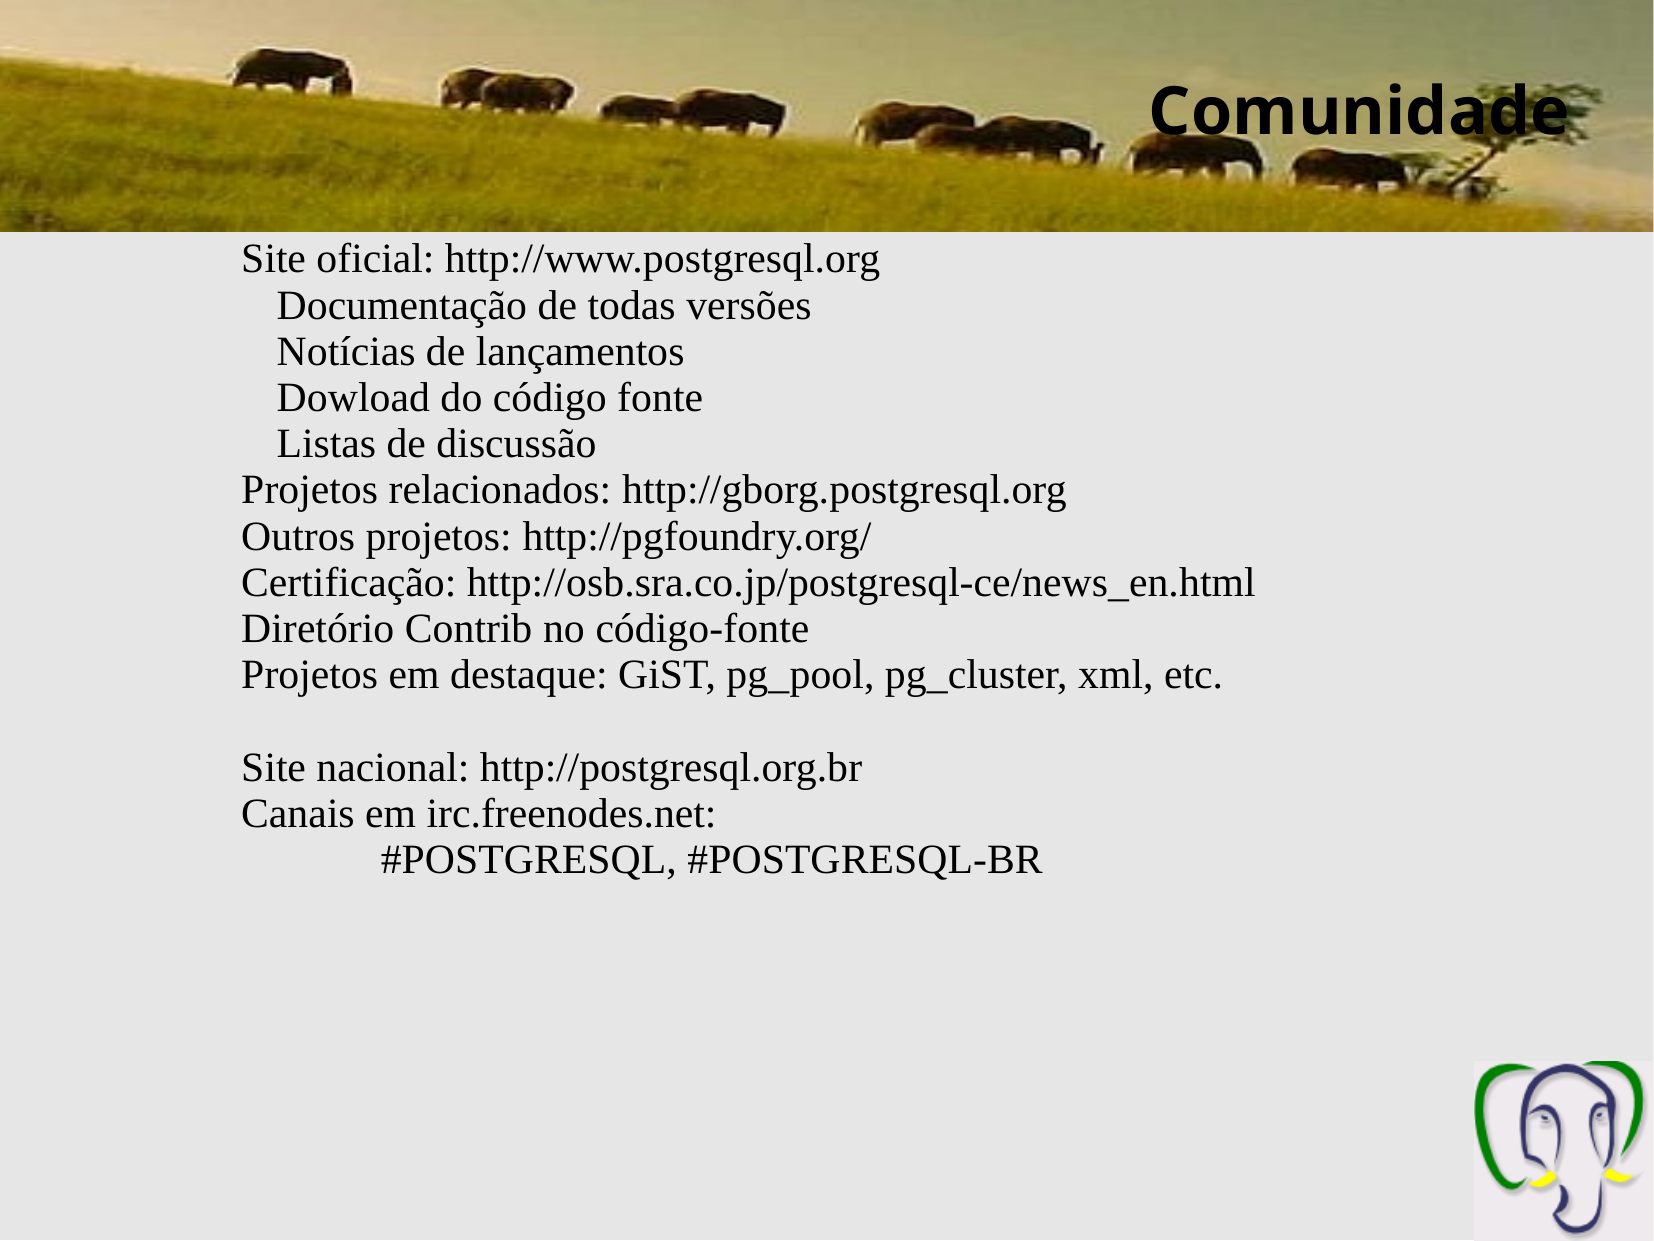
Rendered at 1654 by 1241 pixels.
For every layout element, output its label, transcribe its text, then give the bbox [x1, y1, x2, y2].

picture [1474, 1061, 1654, 1241]
text_box Comunidade [523, 55, 1585, 168]
text_box Site oficial: http://www.postgresql.org Documentação de todas versões Notícias de lançamentos Dowload do código fonte Listas de discussão Projetos relacionados: http://gborg.postgresql.org Outros projetos: http://pgfoundry.org/ Certificação: http://osb.sra.co.jp/postgresql-ce/news_en.html Diretório Contrib no código-fonte Projetos em destaque: GiST, pg_pool, pg_cluster, xml, etc. Site nacional: http://postgresql.org.br Canais em irc.freenodes.net: #POSTGRESQL, #POSTGRESQL-BR [216, 227, 1457, 1137]
picture [0, 0, 1654, 232]
